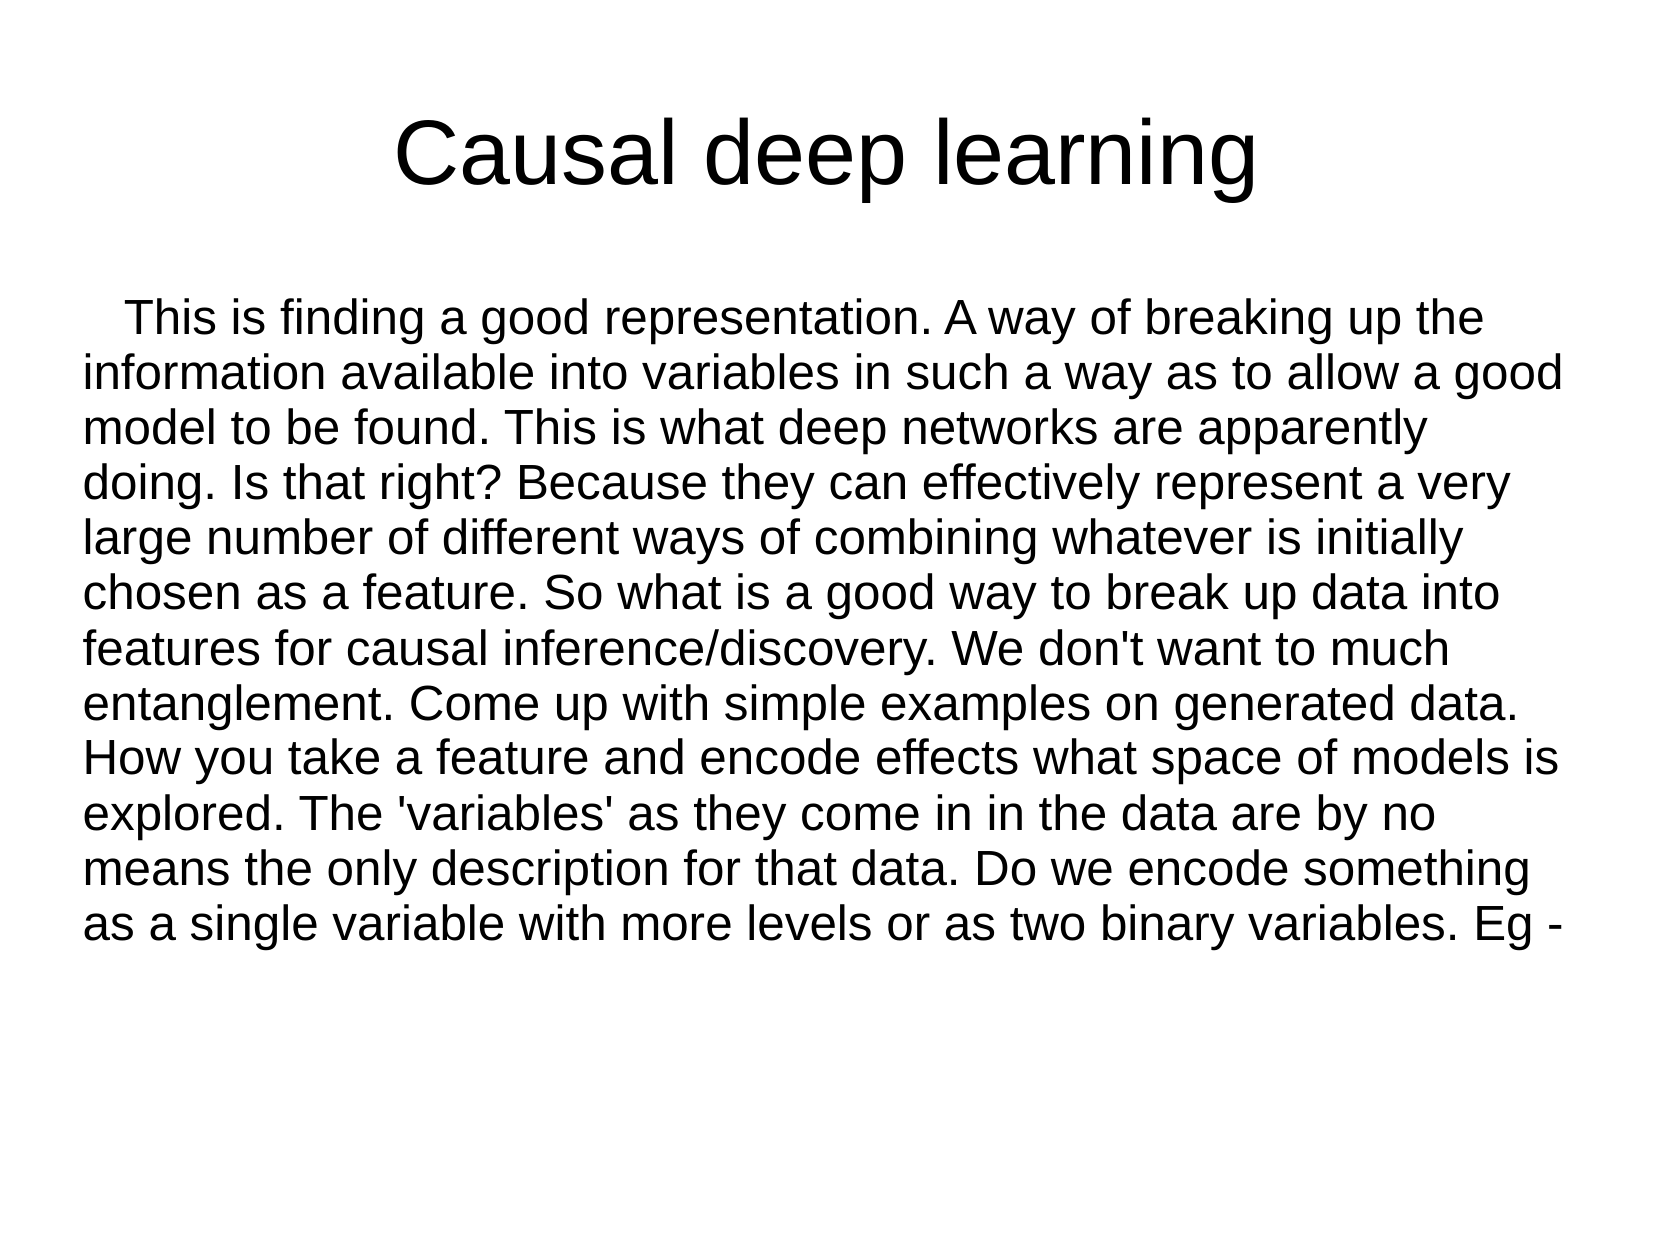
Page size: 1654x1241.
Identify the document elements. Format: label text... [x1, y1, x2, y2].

list This is finding a good representation. A way of breaking up the information available into variables in such a way as to allow a good model to be found. This is what deep networks are apparently doing. Is that right? Because they can effectively represent a very large number of different ways of combining whatever is initially chosen as a feature. So what is a good way to break up data into features for causal inference/discovery. We don't want to much entanglement. Come up with simple examples on generated data. How you take a feature and encode effects what space of models is explored. The 'variables' as they come in in the data are by no means the only description for that data. Do we encode something as a single variable with more levels or as two binary variables. Eg - [82, 290, 1571, 1010]
title Causal deep learning [82, 49, 1571, 257]
